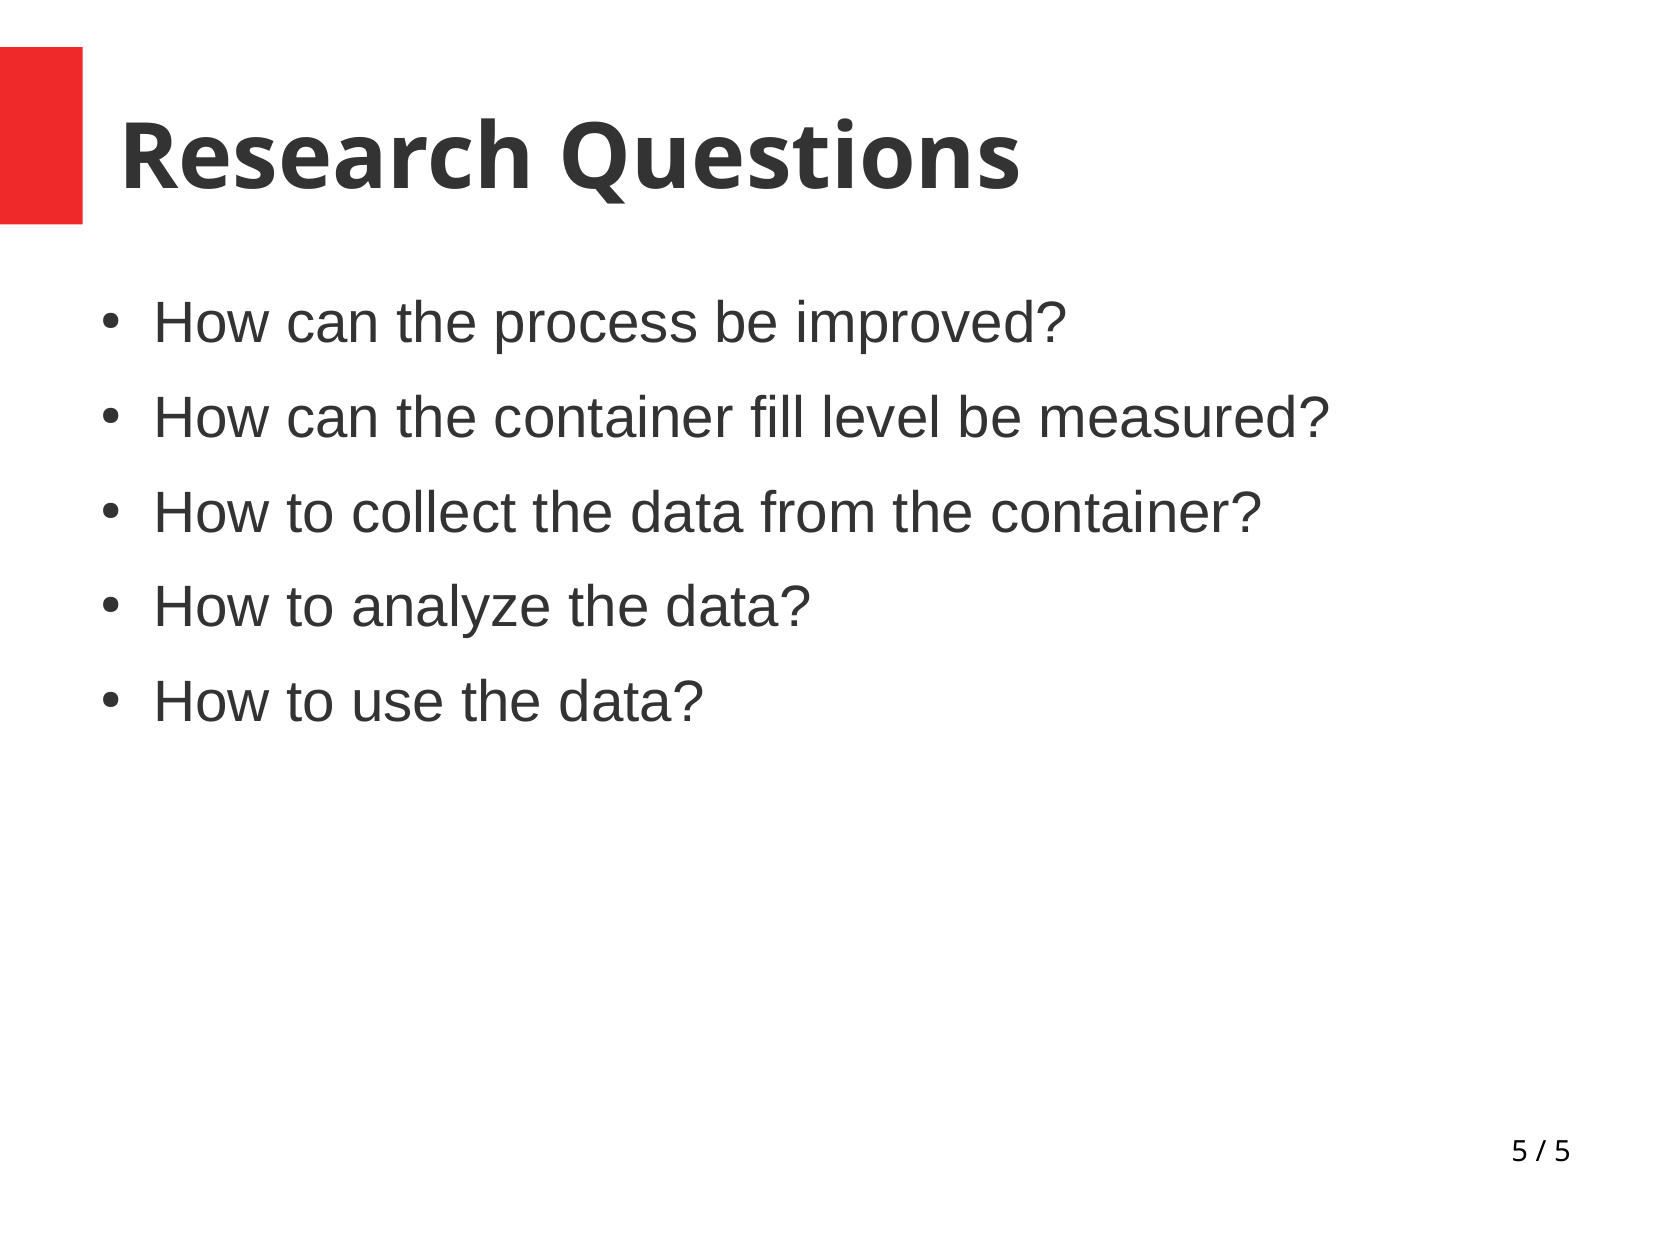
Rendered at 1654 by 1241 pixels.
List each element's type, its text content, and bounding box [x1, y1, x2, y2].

title Research Questions [118, 49, 1571, 257]
list How can the process be improved? How can the container fill level be measured? How to collect the data from the container? How to analyze the data? How to use the data? [82, 290, 1571, 1010]
